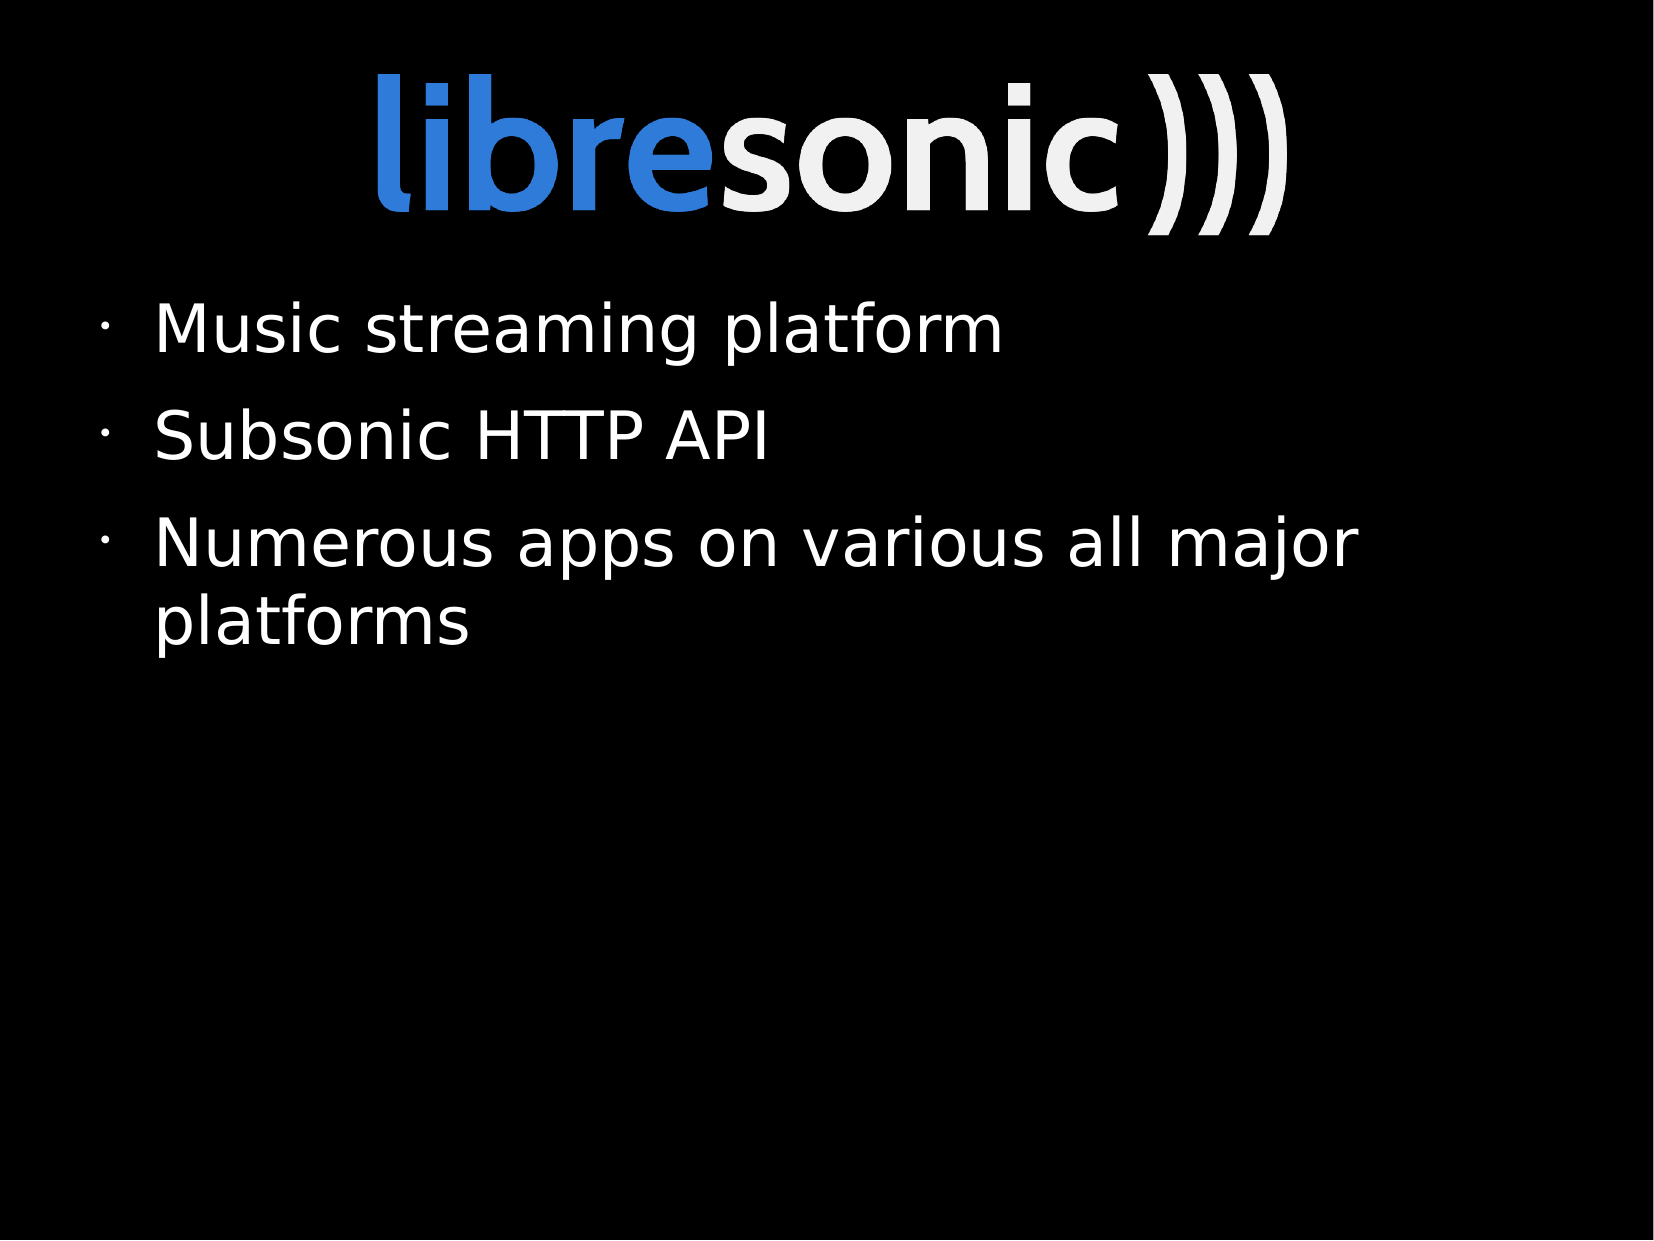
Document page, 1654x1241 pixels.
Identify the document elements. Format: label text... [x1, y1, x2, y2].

picture [345, 0, 1316, 301]
list Music streaming platform Subsonic HTTP API Numerous apps on various all major platforms [82, 290, 1571, 1010]
